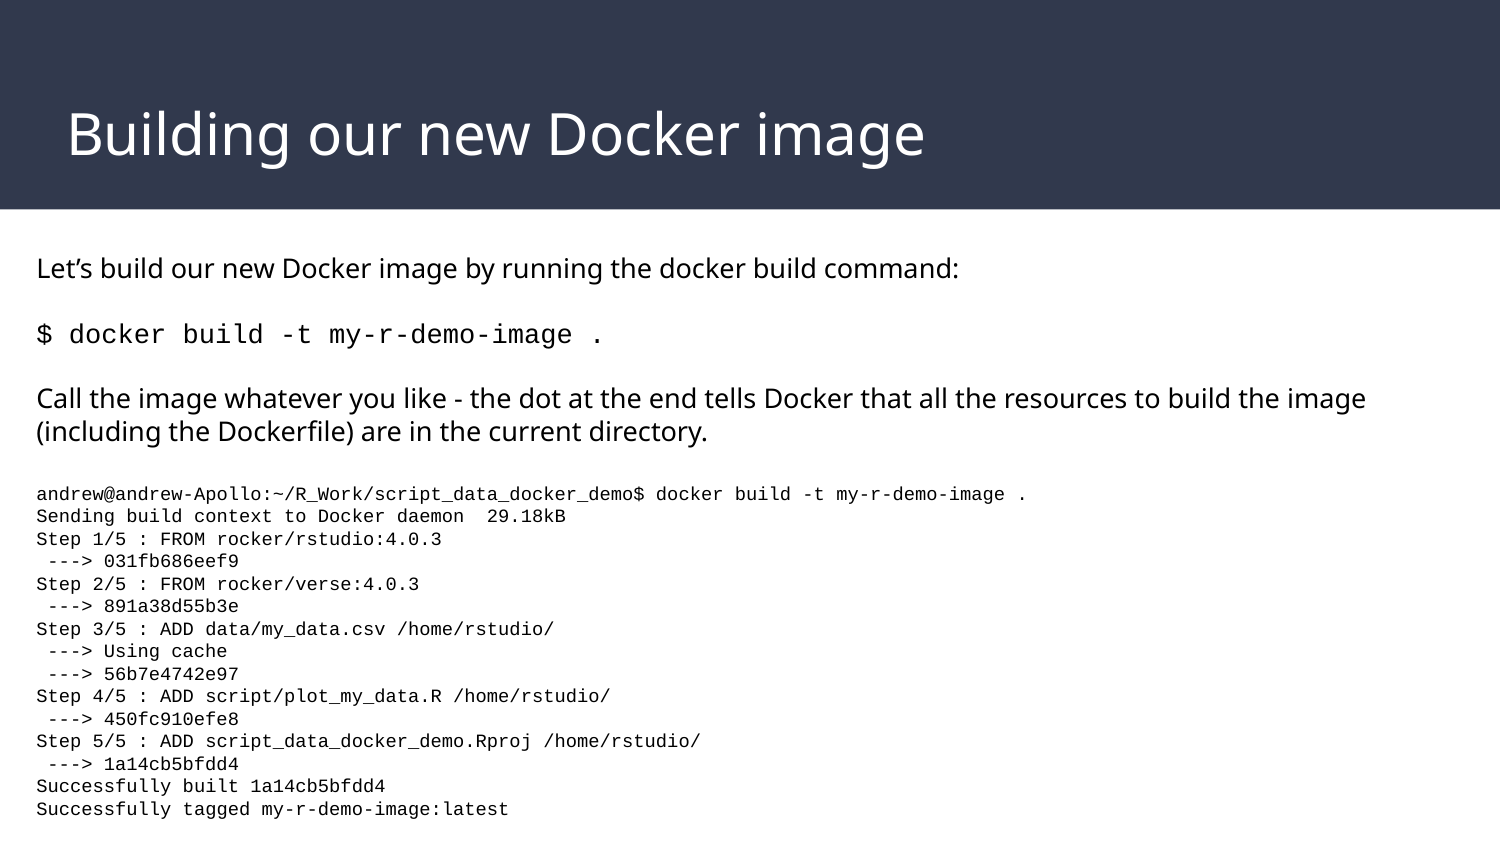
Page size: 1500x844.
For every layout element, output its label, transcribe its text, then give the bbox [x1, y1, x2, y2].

text_box Let’s build our new Docker image by running the docker build command: $ docker build -t my-r-demo-image . Call the image whatever you like - the dot at the end tells Docker that all the resources to build the image (including the Dockerfile) are in the current directory. andrew@andrew-Apollo:~/R_Work/script_data_docker_demo$ docker build -t my-r-demo-image . Sending build context to Docker daemon 29.18kB Step 1/5 : FROM rocker/rstudio:4.0.3 ---> 031fb686eef9 Step 2/5 : FROM rocker/verse:4.0.3 ---> 891a38d55b3e Step 3/5 : ADD data/my_data.csv /home/rstudio/ ---> Using cache ---> 56b7e4742e97 Step 4/5 : ADD script/plot_my_data.R /home/rstudio/ ---> 450fc910efe8 Step 5/5 : ADD script_data_docker_demo.Rproj /home/rstudio/ ---> 1a14cb5bfdd4 Successfully built 1a14cb5bfdd4 Successfully tagged my-r-demo-image:latest [21, 236, 1473, 816]
title Building our new Docker image [51, 82, 1449, 185]
